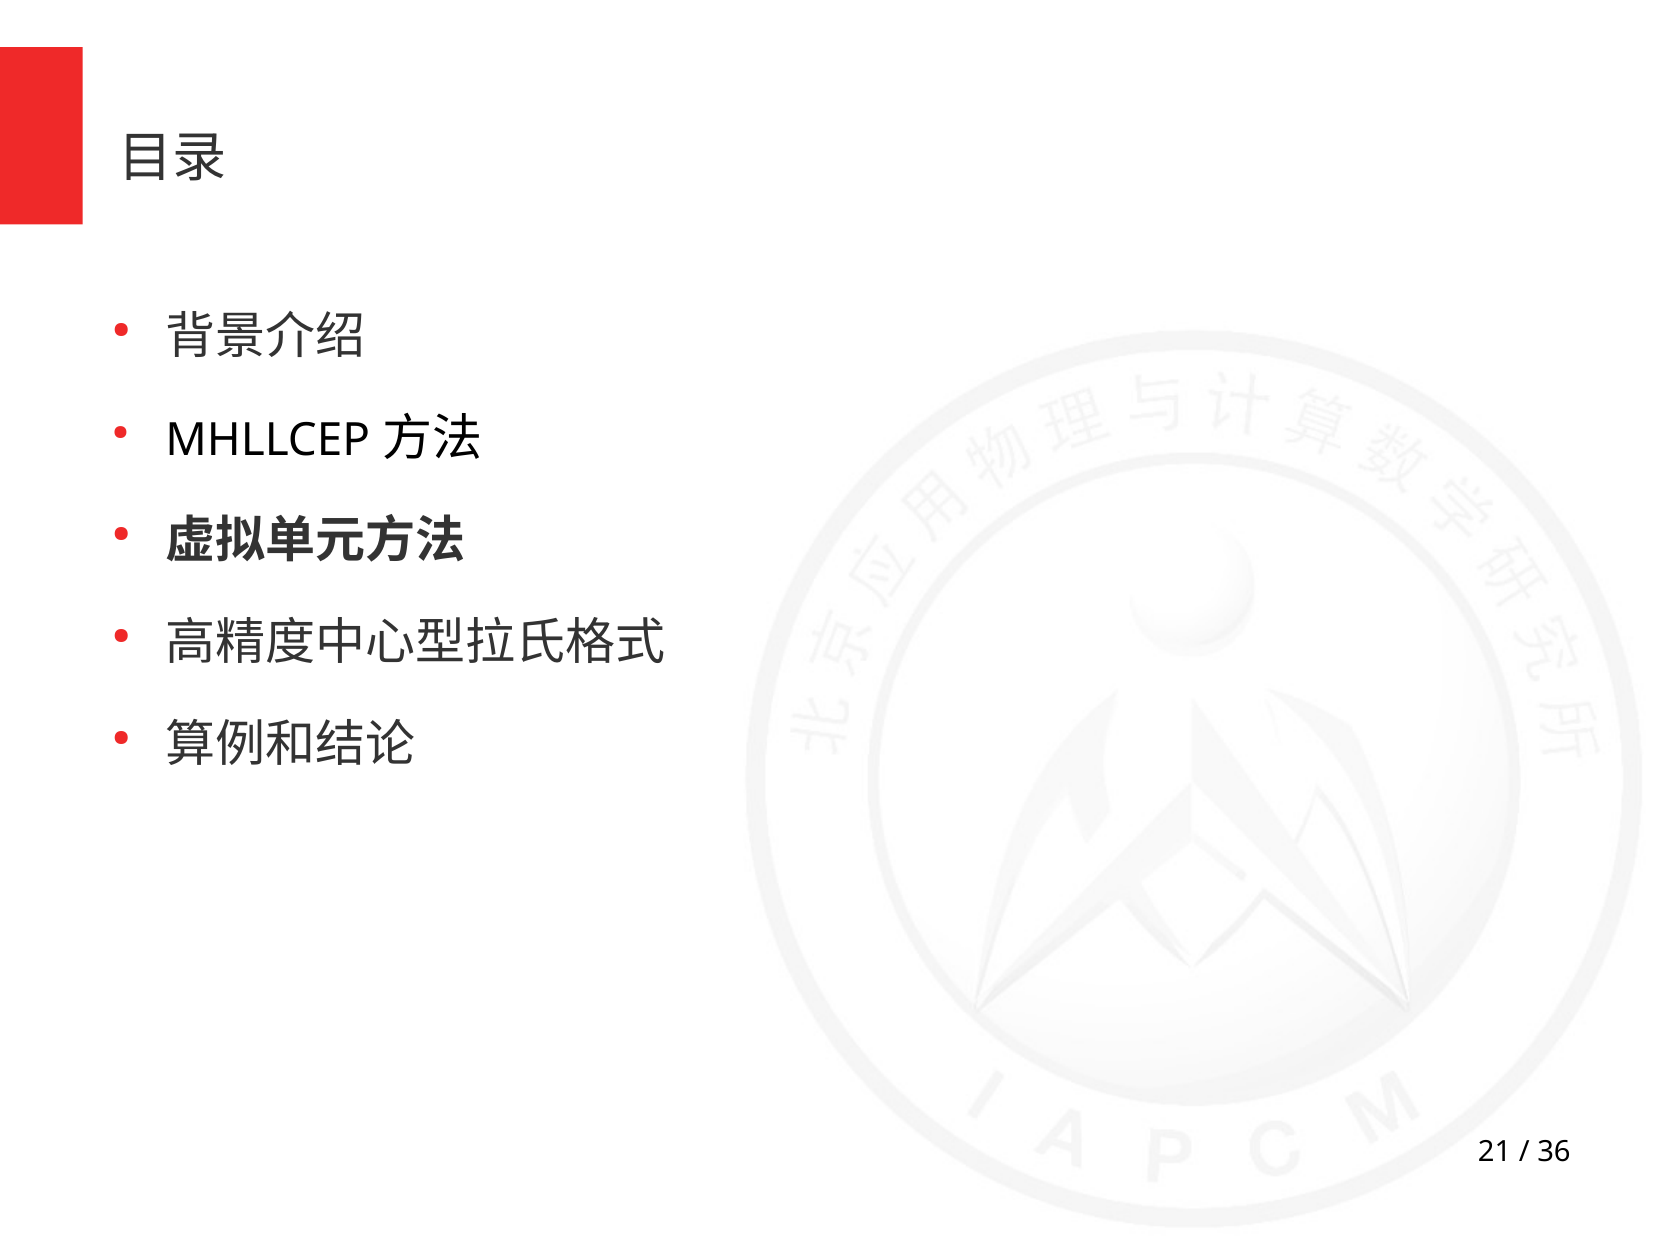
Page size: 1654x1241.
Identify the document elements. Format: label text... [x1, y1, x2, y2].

list 背景介绍 MHLLCEP方法 虚拟单元方法 高精度中心型拉氏格式 算例和结论 [94, 295, 1512, 1015]
title 目录 [118, 49, 1571, 257]
picture [732, 321, 1654, 1241]
